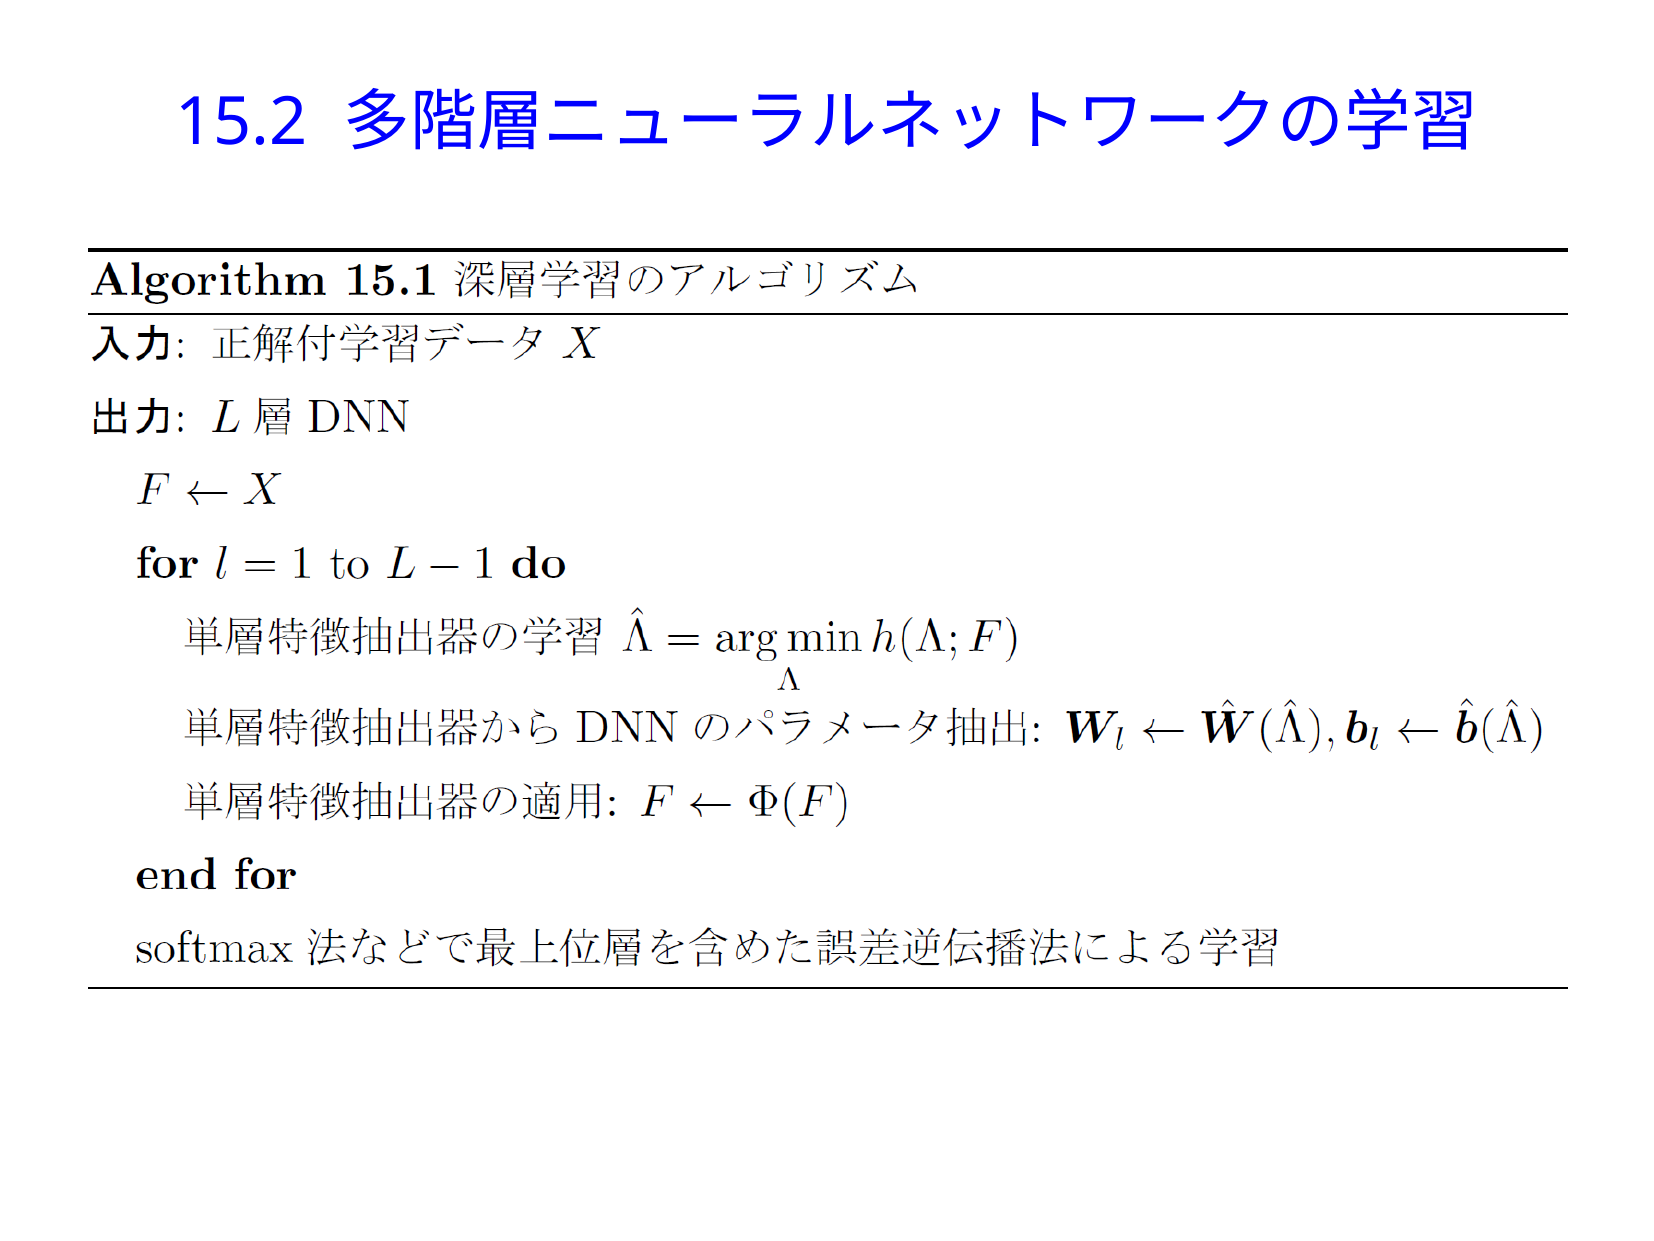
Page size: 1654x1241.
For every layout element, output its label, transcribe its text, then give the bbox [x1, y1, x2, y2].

title 15.2 多階層ニューラルネットワークの学習 [82, 49, 1571, 188]
picture [73, 238, 1568, 1003]
